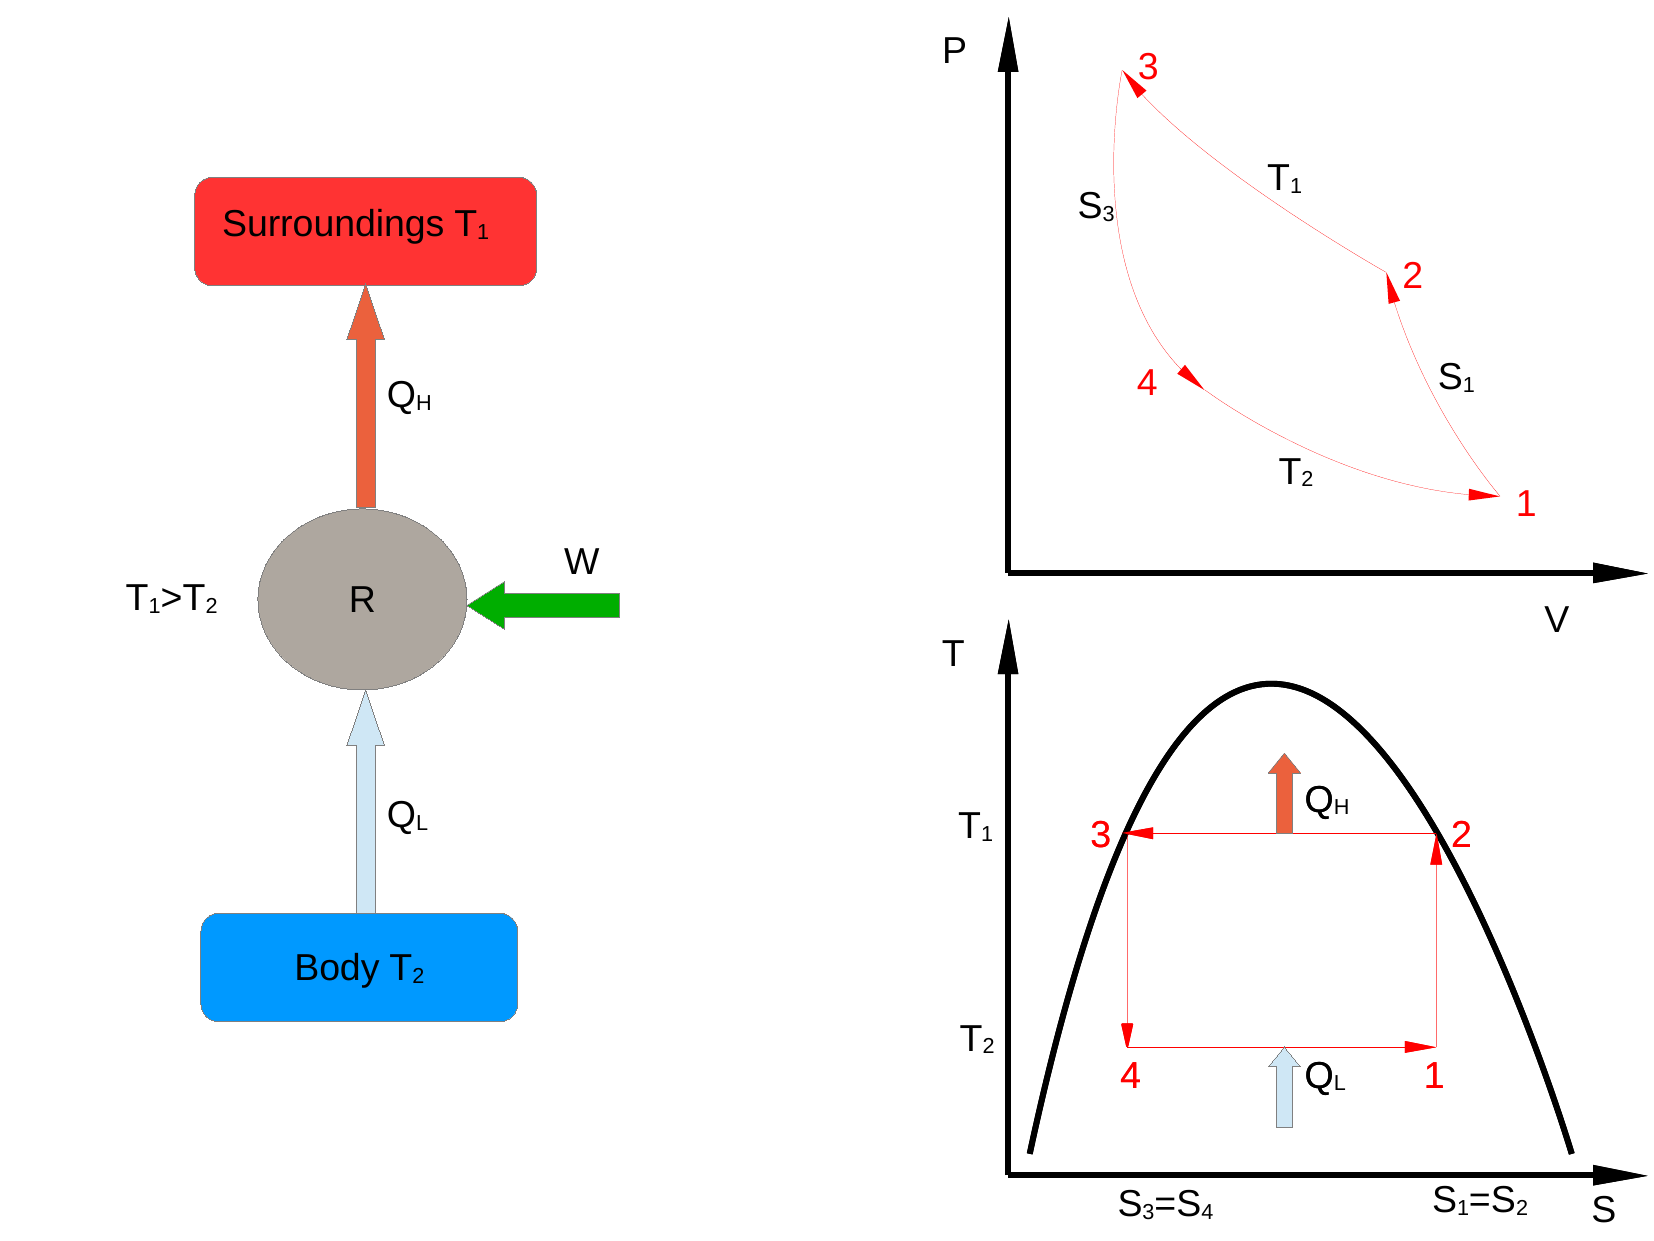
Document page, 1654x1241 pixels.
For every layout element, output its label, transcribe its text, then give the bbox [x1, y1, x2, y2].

text_box [194, 177, 620, 914]
text_box QH [1289, 770, 1394, 881]
text_box 1 [1409, 1046, 1456, 1104]
text_box [1268, 753, 1299, 834]
text_box 4 [1122, 354, 1169, 412]
text_box 4 [1105, 1046, 1152, 1104]
text_box QH [372, 365, 460, 447]
text_box T1>T2 [110, 569, 259, 650]
text_box S [1576, 1181, 1632, 1238]
text_box S3=S4 [1102, 1175, 1229, 1241]
text_box P [927, 22, 976, 80]
text_box 2 [1436, 806, 1483, 864]
text_box T2 [944, 1009, 1010, 1079]
text_box V [1529, 590, 1585, 648]
text_box Body T2 [200, 913, 518, 1022]
text_box S1 [1423, 348, 1490, 418]
text_box T [927, 624, 976, 682]
text_box QL [1289, 1046, 1371, 1117]
text_box S1=S2 [1417, 1171, 1543, 1241]
text_box T1 [943, 797, 1009, 867]
text_box W [549, 533, 626, 600]
text_box [1268, 1046, 1293, 1128]
text_box 3 [1075, 806, 1122, 864]
text_box 3 [1123, 37, 1170, 95]
text_box T2 [1263, 442, 1329, 513]
text_box Surroundings T1 [207, 195, 561, 276]
text_box S3 [1062, 177, 1130, 247]
text_box R [333, 571, 401, 638]
text_box T1 [1252, 149, 1317, 219]
text_box 2 [1387, 246, 1434, 304]
text_box 1 [1501, 474, 1548, 532]
text_box QL [372, 786, 456, 867]
